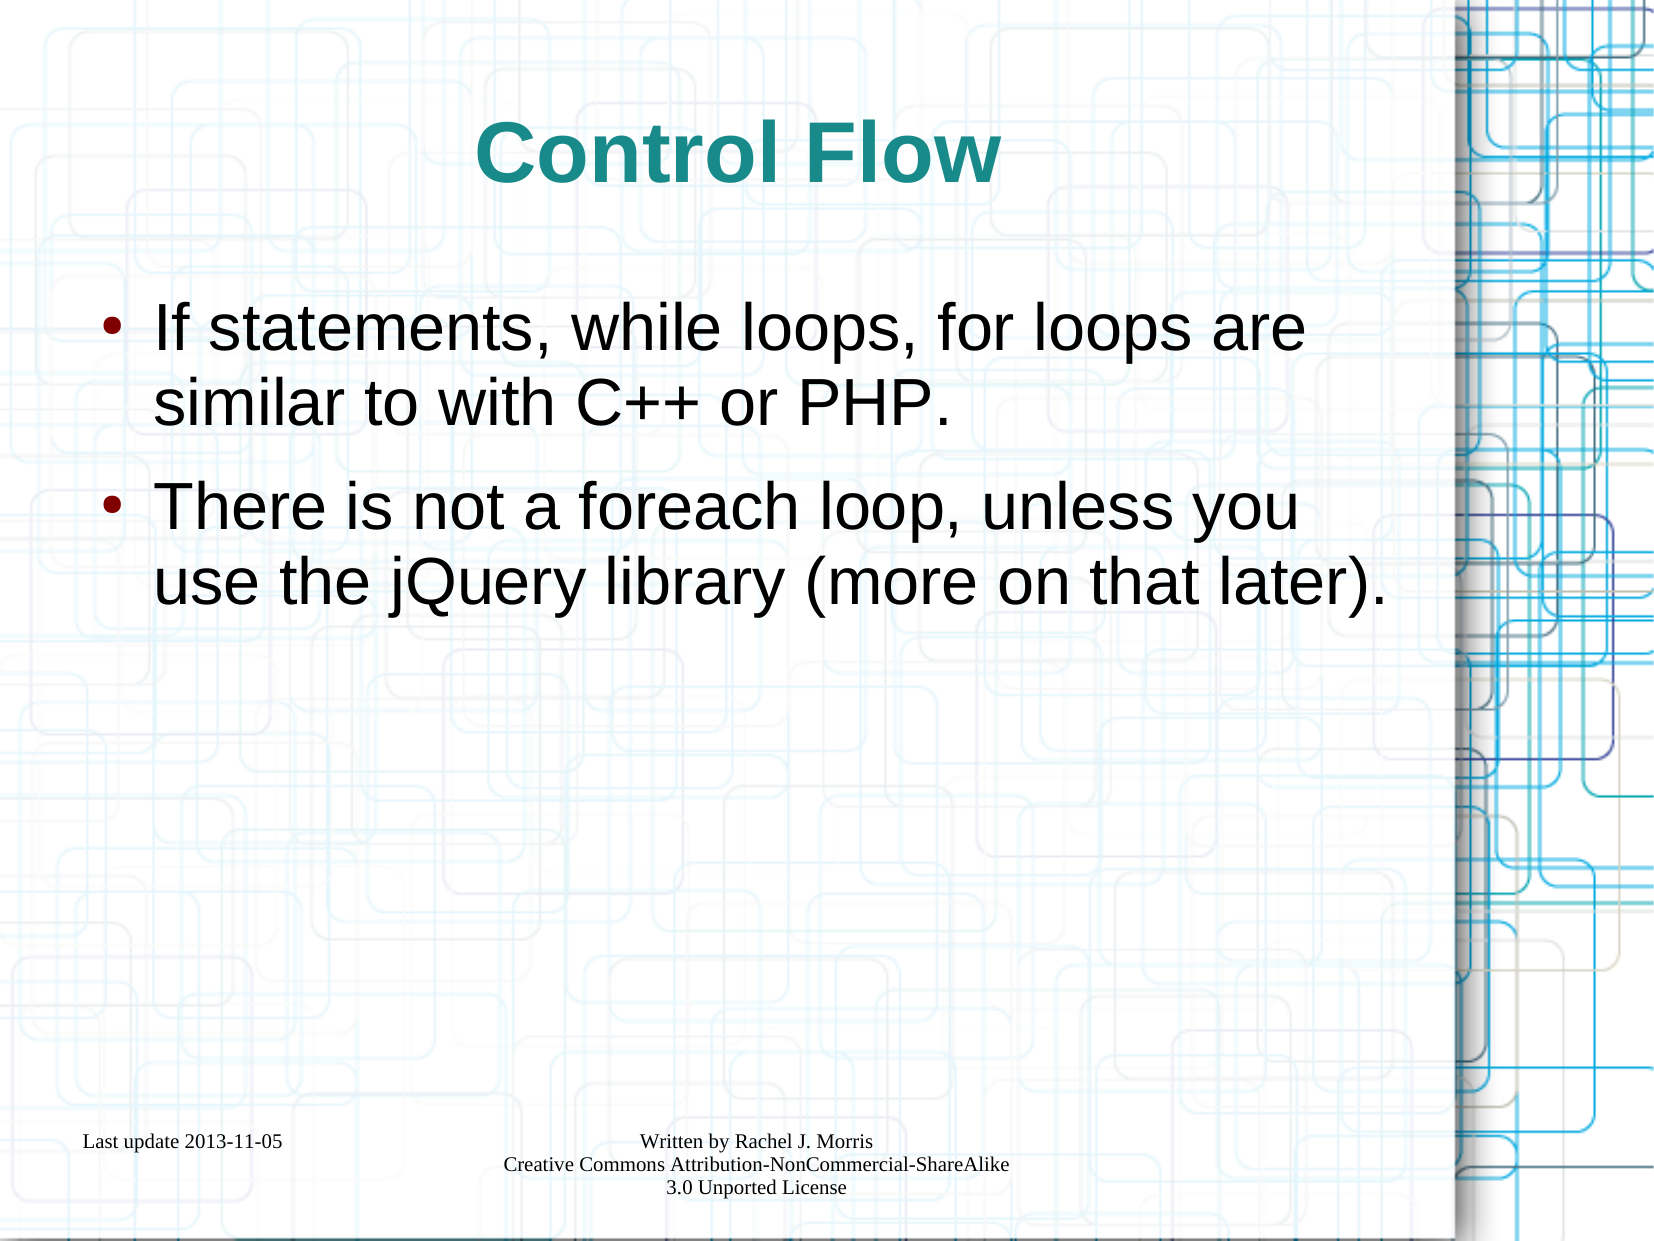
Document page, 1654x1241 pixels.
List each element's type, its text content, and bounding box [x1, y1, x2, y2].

title Control Flow [59, 49, 1418, 257]
picture [0, 0, 1654, 1241]
list If statements, while loops, for loops are similar to with C++ or PHP. There is not a foreach loop, unless you use the jQuery library (more on that later). [82, 290, 1418, 1010]
